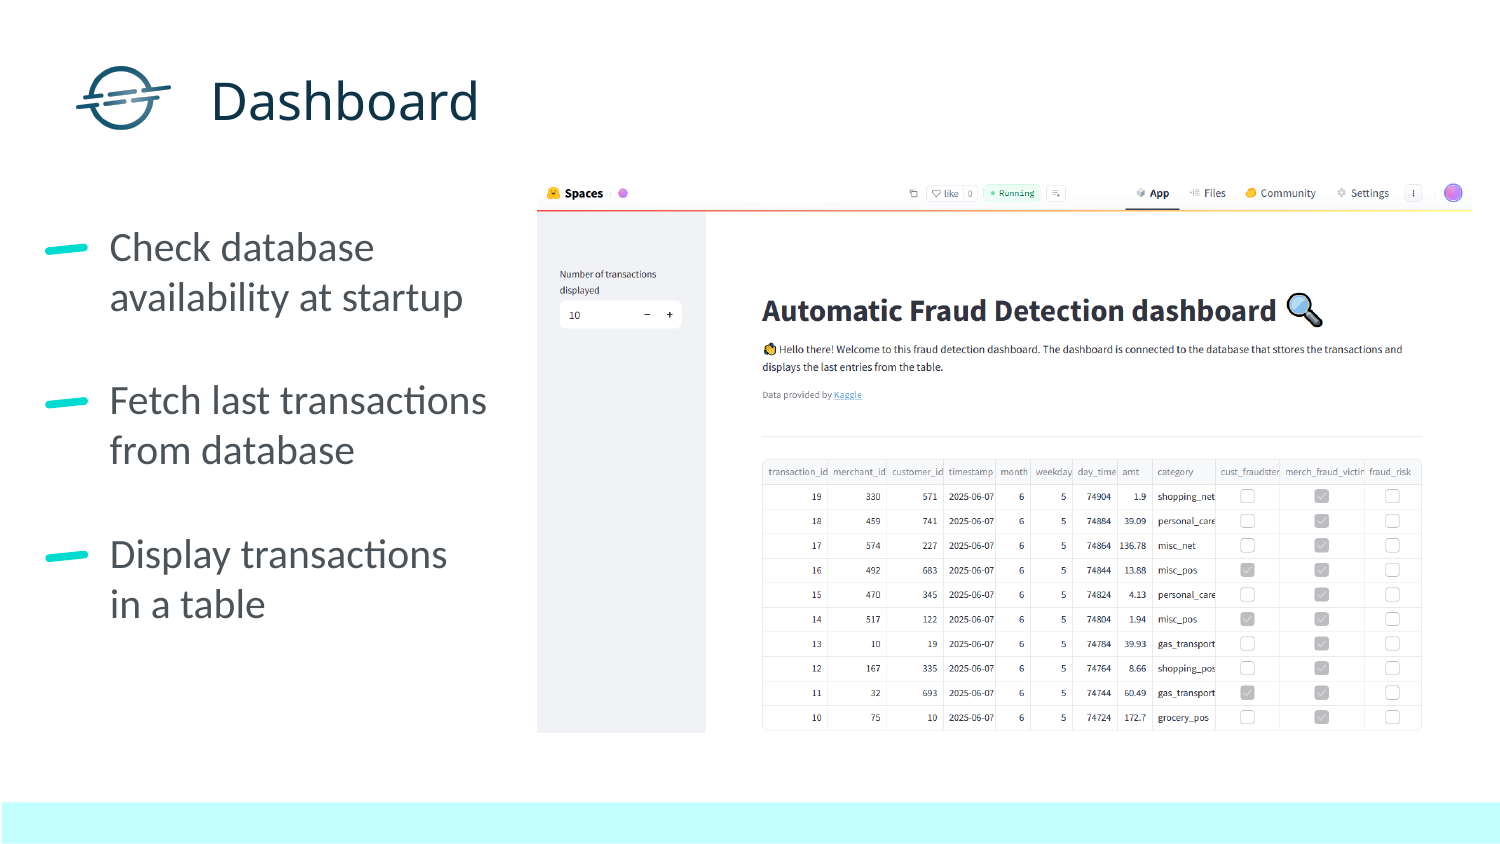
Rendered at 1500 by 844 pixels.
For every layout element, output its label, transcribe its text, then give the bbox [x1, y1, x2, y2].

picture [537, 176, 1472, 733]
text_box [45, 550, 89, 562]
title Fetch last transactions from database [94, 357, 512, 446]
title Dashboard [195, 53, 1154, 141]
text_box [45, 243, 88, 255]
picture [76, 66, 171, 130]
text_box [45, 397, 88, 409]
title Display transactions in a table [94, 511, 493, 658]
title Check database availability at startup [94, 204, 482, 340]
text_box [1, 802, 1500, 844]
